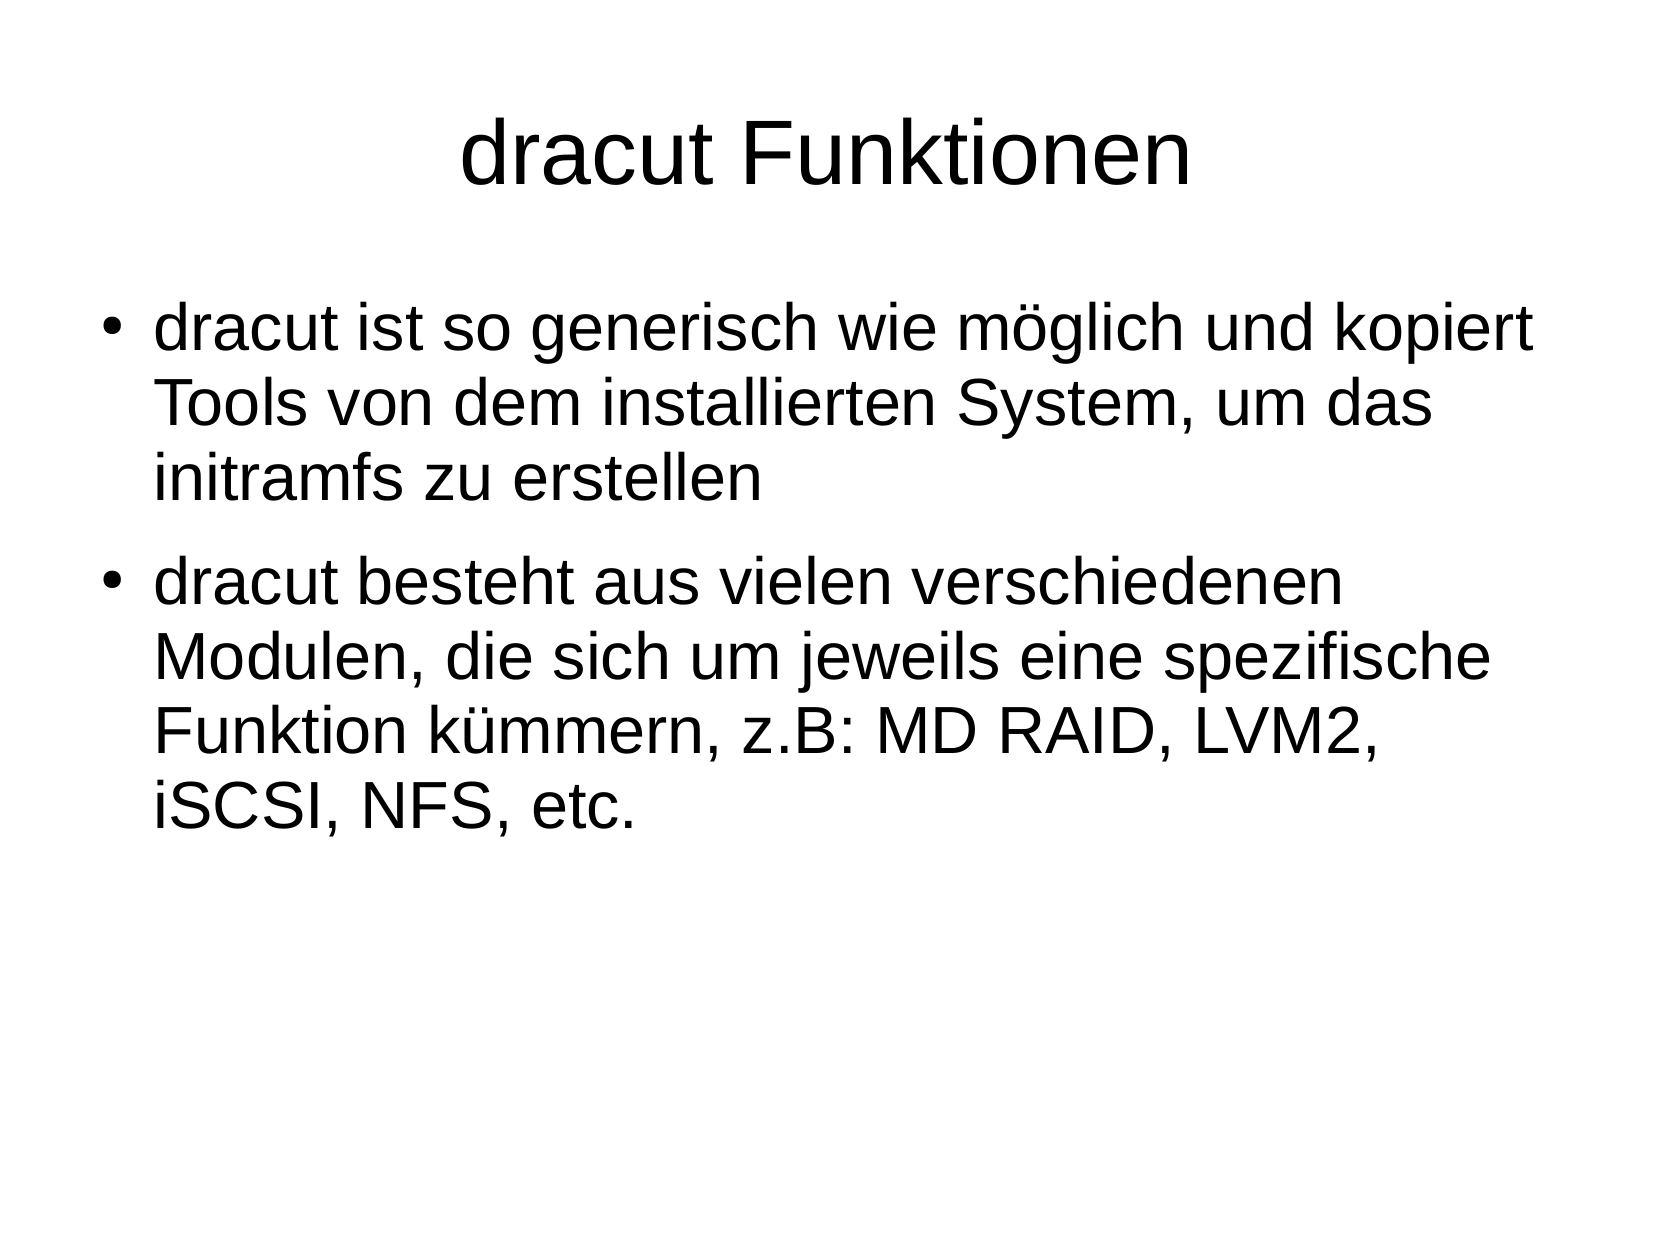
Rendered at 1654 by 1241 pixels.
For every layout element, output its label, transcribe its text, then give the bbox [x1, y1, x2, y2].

list dracut ist so generisch wie möglich und kopiert Tools von dem installierten System, um das initramfs zu erstellen dracut besteht aus vielen verschiedenen Modulen, die sich um jeweils eine spezifische Funktion kümmern, z.B: MD RAID, LVM2, iSCSI, NFS, etc. [82, 290, 1571, 1010]
title dracut Funktionen [82, 49, 1571, 257]
